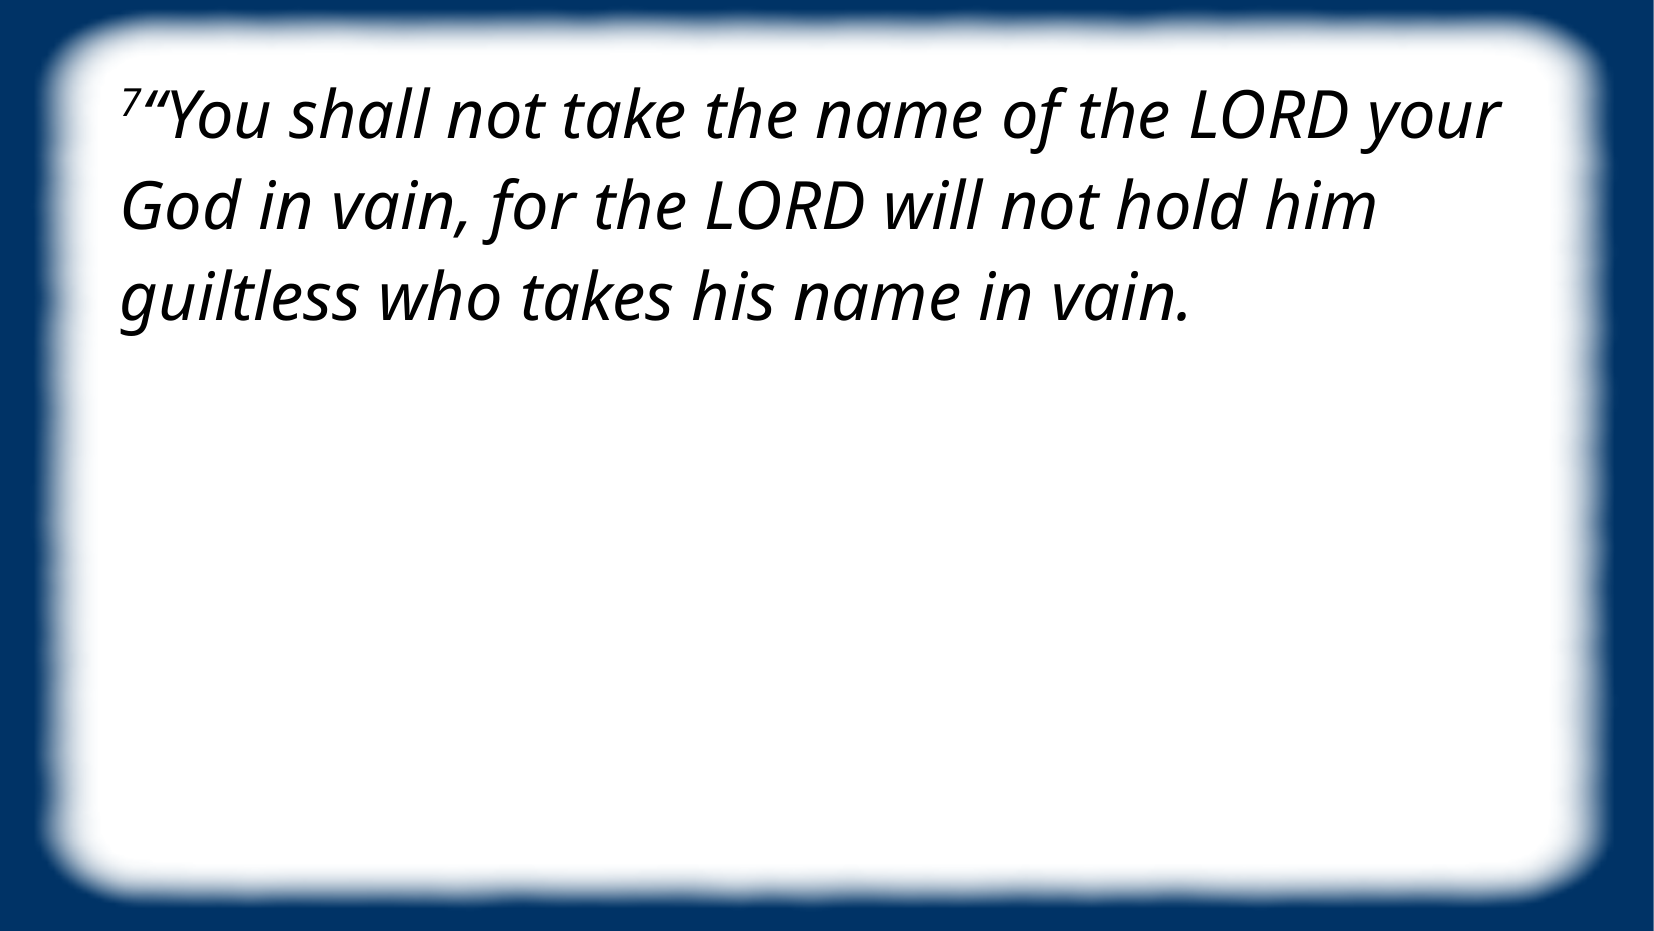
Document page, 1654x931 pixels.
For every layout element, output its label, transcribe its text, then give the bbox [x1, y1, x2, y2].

picture [0, 0, 1654, 931]
text_box 7“You shall not take the name of the LORD your God in vain, for the LORD will not hold him guiltless who takes his name in vain. [105, 60, 1546, 376]
